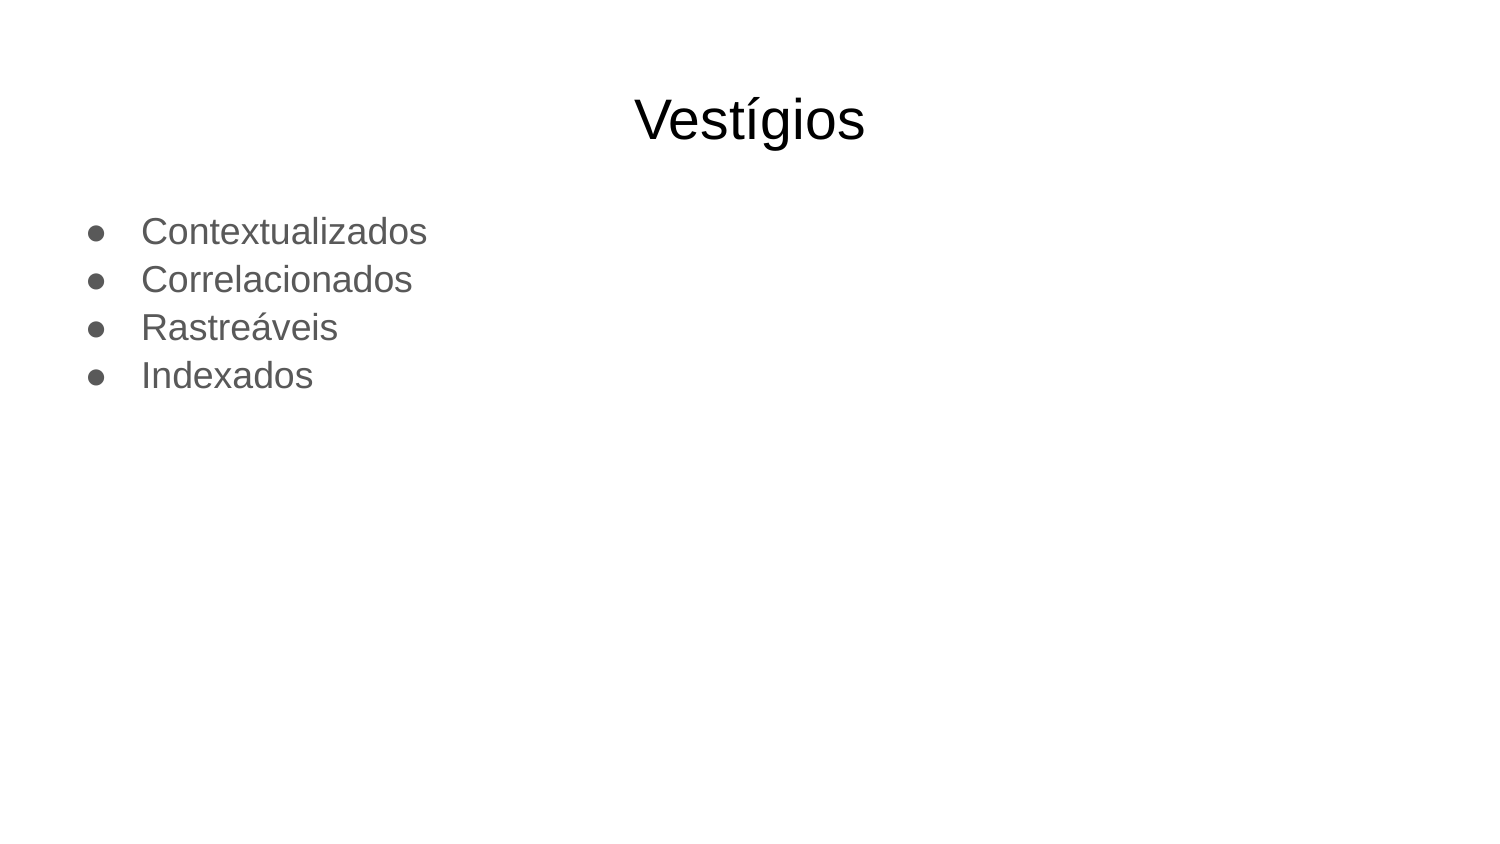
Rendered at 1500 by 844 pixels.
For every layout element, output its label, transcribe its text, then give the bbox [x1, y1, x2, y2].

list Contextualizados Correlacionados Rastreáveis Indexados [51, 189, 1449, 750]
title Vestígios [51, 72, 1449, 167]
